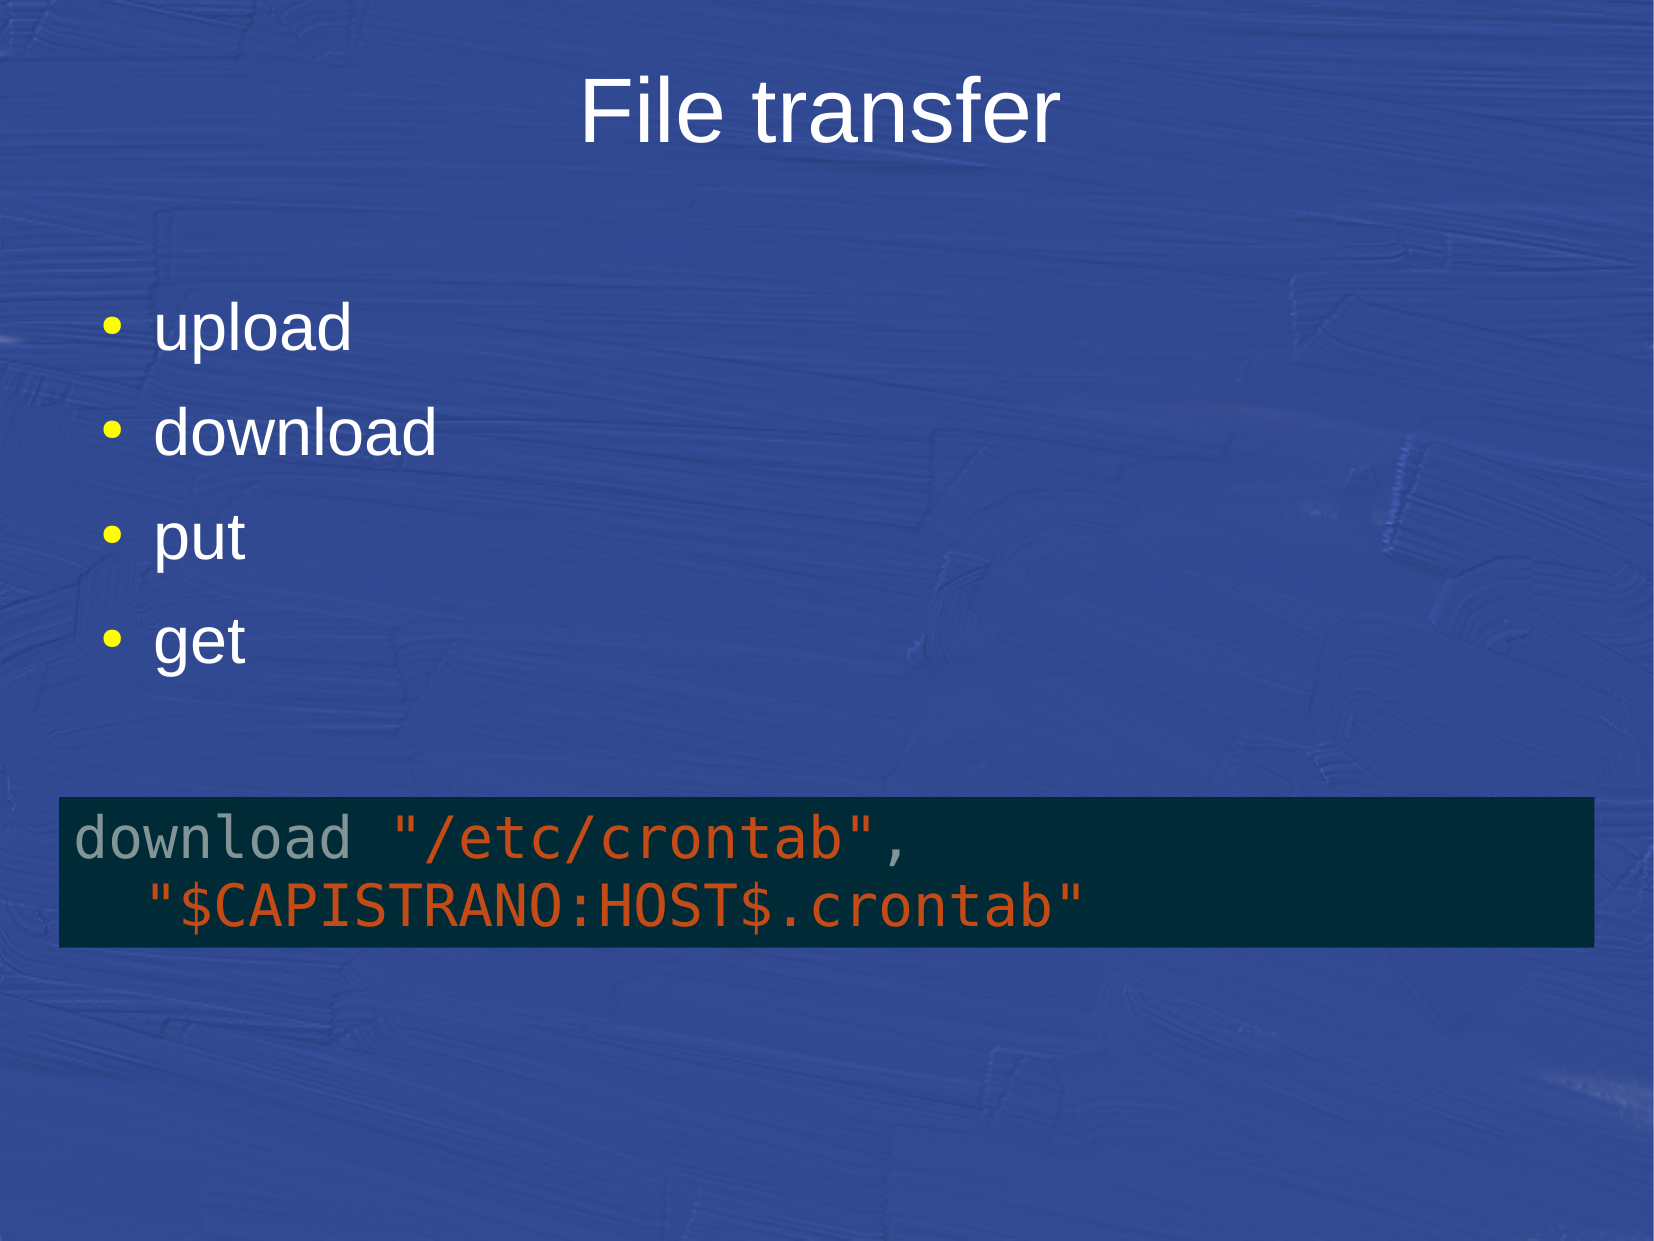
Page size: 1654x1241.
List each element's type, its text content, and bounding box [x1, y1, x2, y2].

picture [0, 0, 1654, 1241]
text_box download "/etc/crontab", "$CAPISTRANO:HOST$.crontab" [59, 797, 1595, 948]
title File transfer [76, 14, 1565, 207]
list upload download put get [82, 290, 1571, 678]
